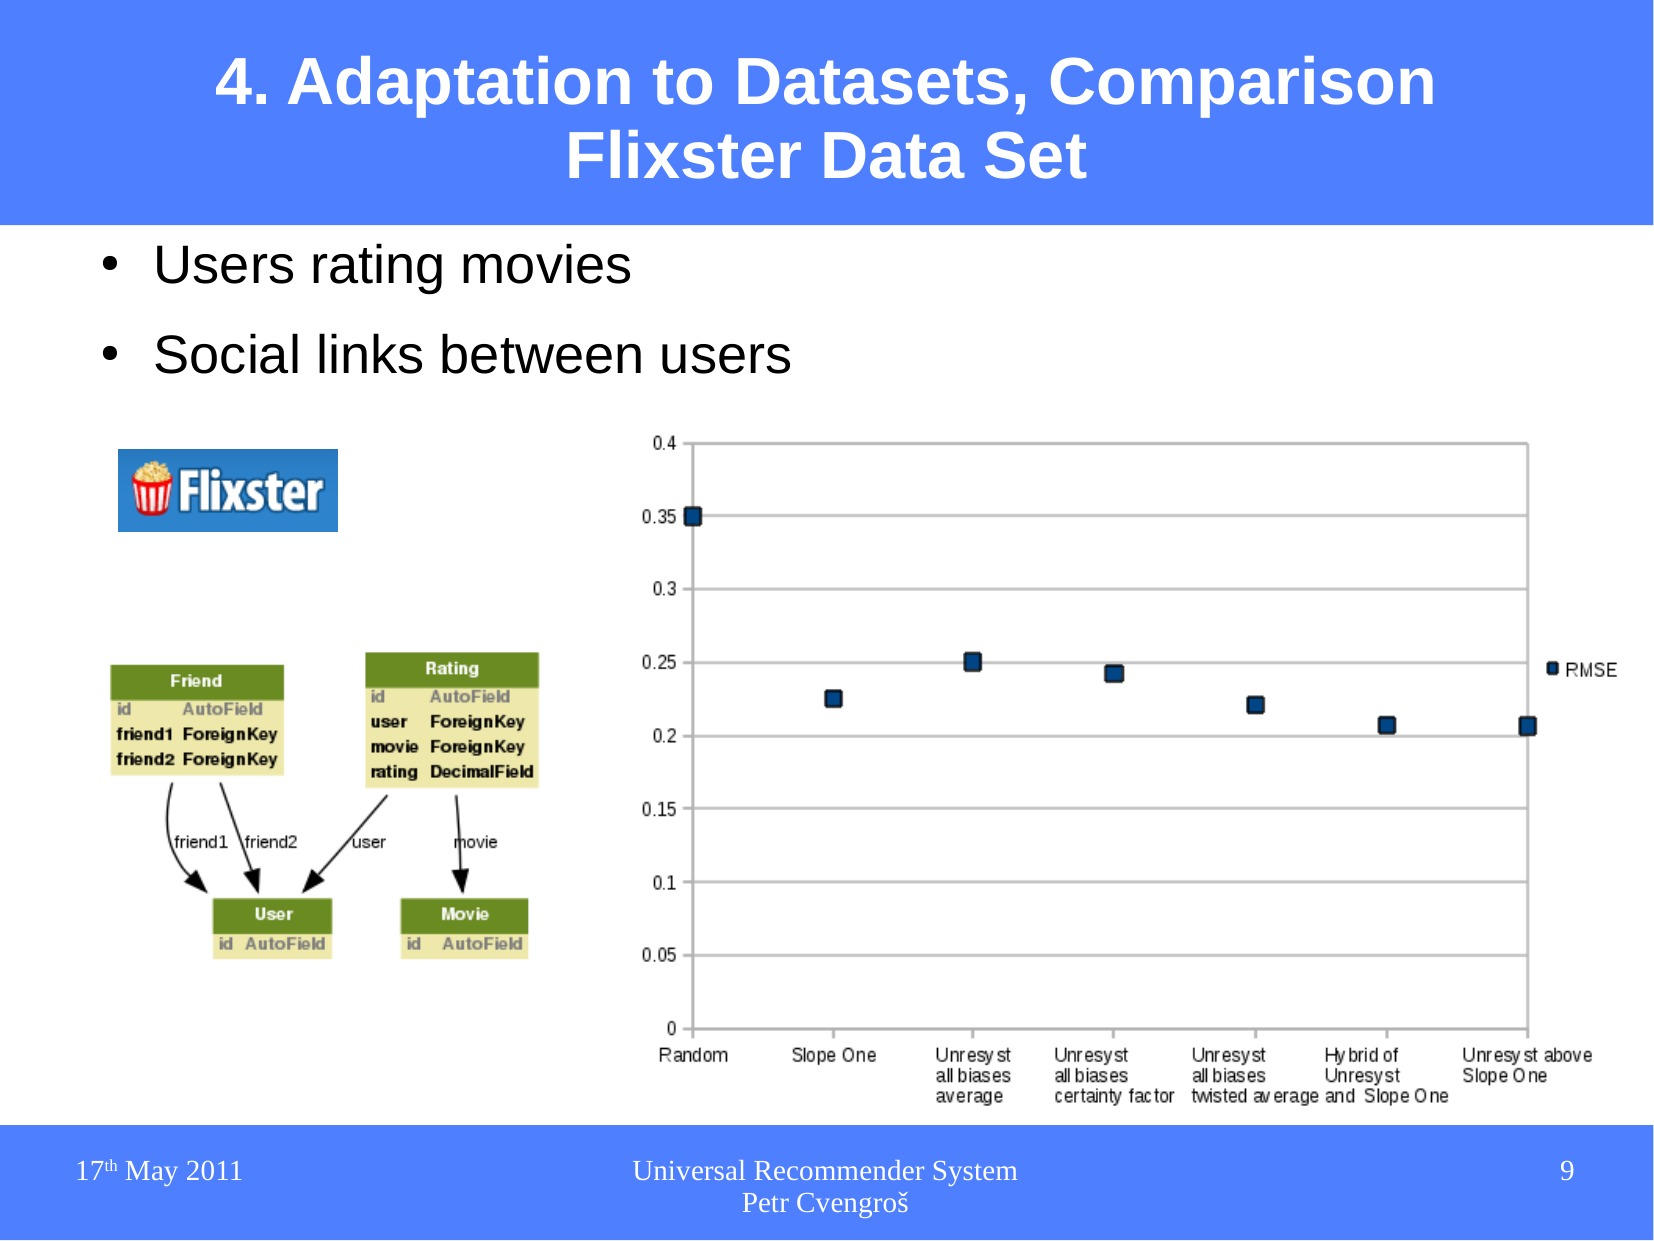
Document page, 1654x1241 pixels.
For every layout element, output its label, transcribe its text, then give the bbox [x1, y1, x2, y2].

picture [629, 425, 1628, 1120]
picture [87, 637, 563, 976]
picture [118, 449, 338, 532]
title 4. Adaptation to Datasets, Comparison Flixster Data Set [82, 32, 1571, 205]
list Users rating movies Social links between users [82, 234, 1571, 1094]
